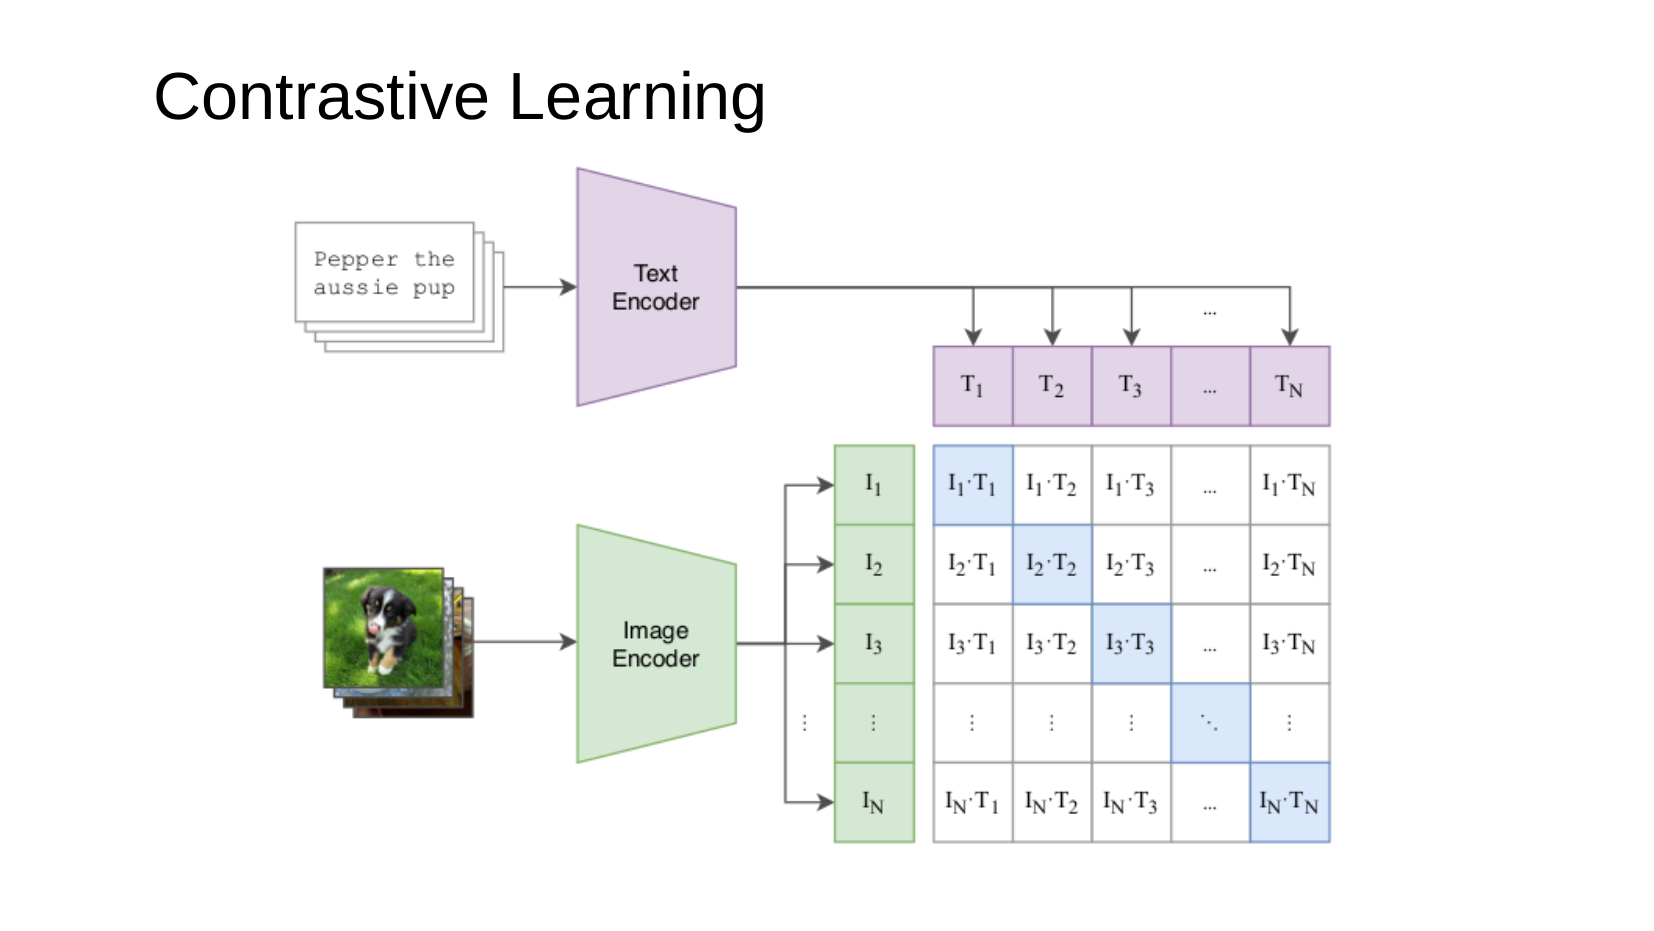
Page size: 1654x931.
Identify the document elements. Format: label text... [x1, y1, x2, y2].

picture [265, 147, 1358, 886]
list Contrastive Learning [82, 59, 1571, 857]
